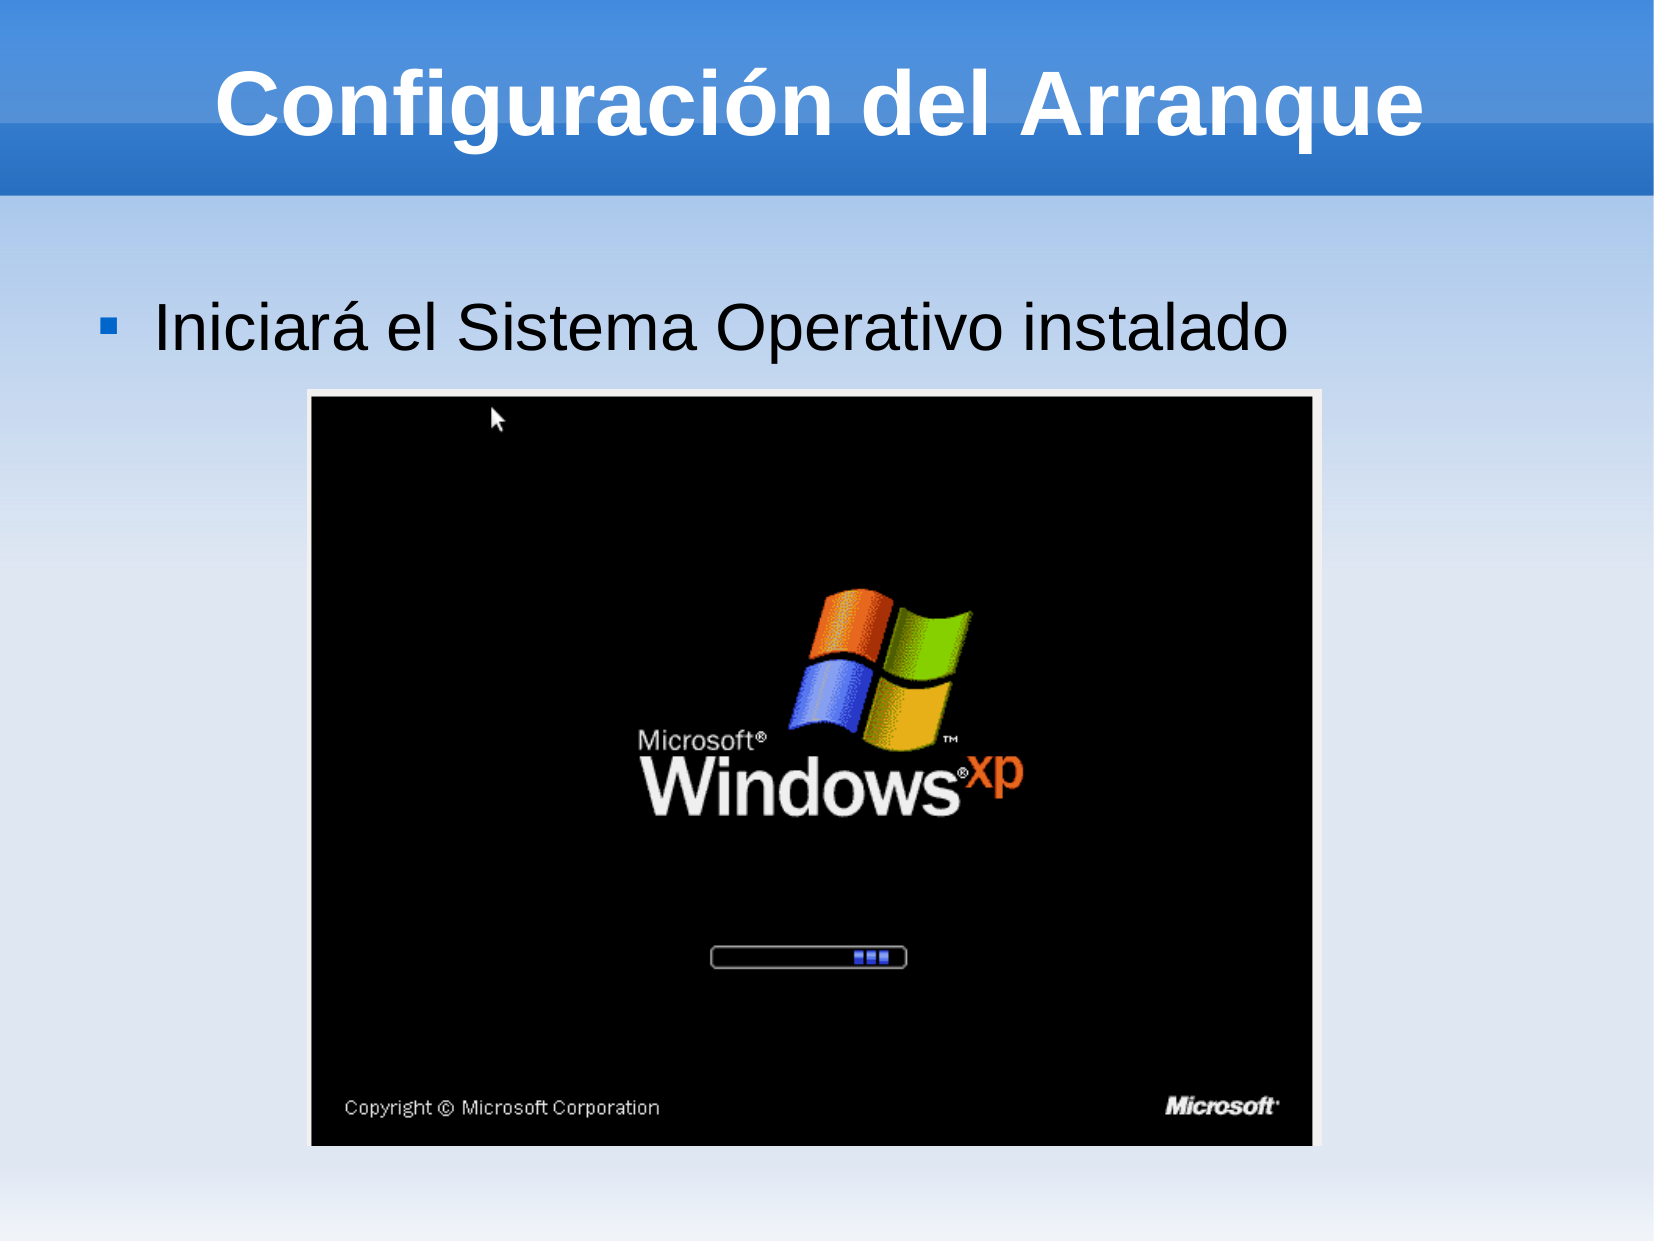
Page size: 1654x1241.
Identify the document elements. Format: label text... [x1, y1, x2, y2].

title Configuración del Arranque [76, 0, 1565, 208]
list Iniciará el Sistema Operativo instalado [82, 290, 1571, 1109]
picture [0, 0, 1654, 1241]
